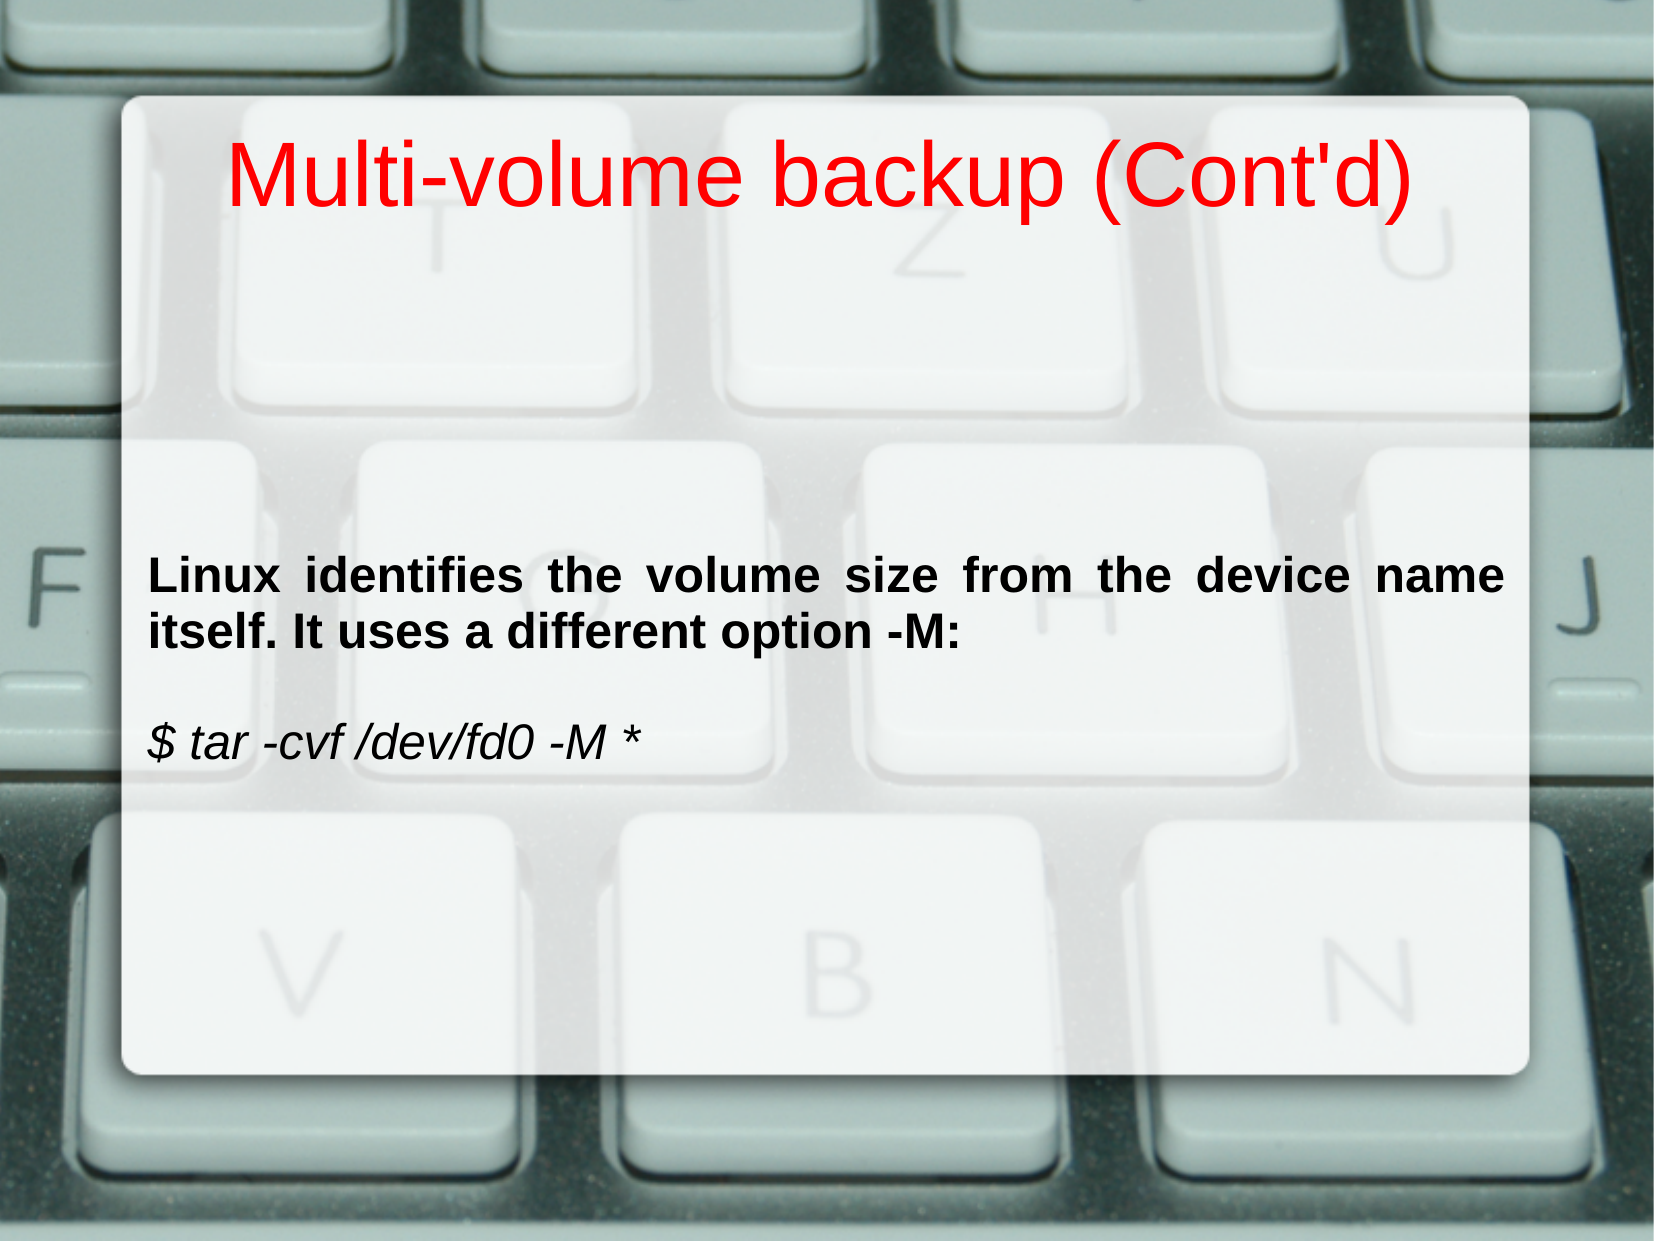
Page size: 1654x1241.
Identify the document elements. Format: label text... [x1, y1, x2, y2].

picture [0, 0, 1654, 1241]
subtitle Linux identifies the volume size from the device name itself. It uses a different option -M: $ tar -cvf /dev/fd0 -M * [147, 262, 1506, 1056]
title Multi-volume backup (Cont'd) [135, 123, 1506, 227]
